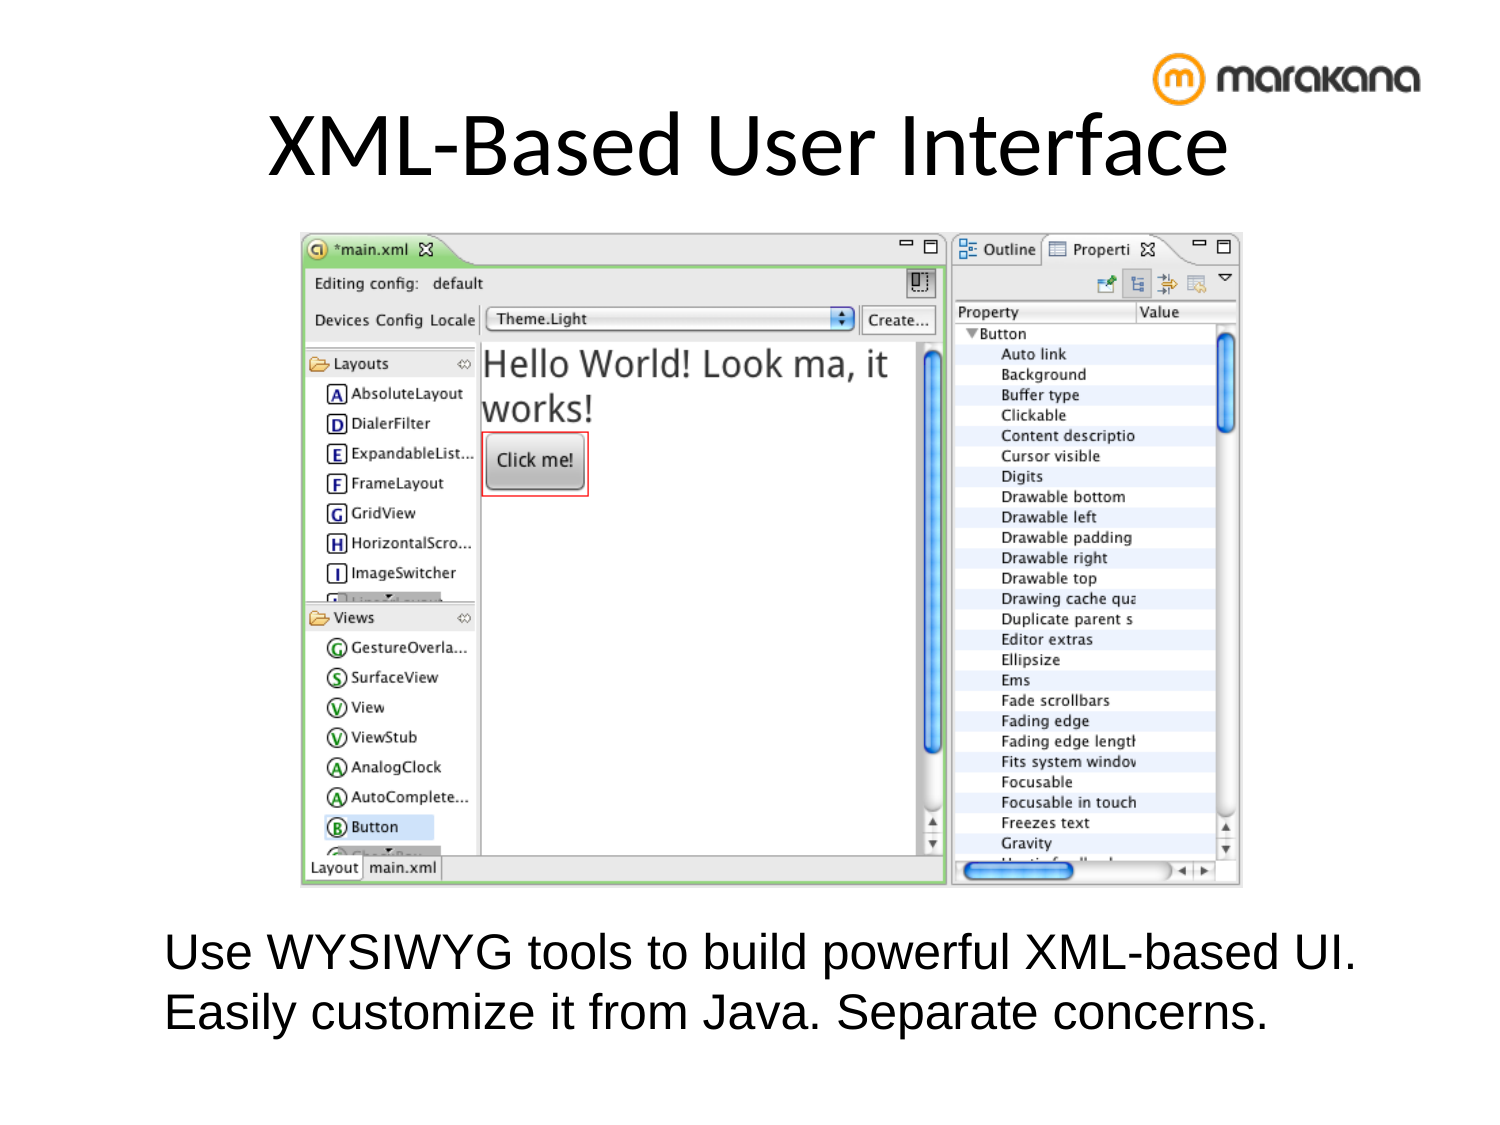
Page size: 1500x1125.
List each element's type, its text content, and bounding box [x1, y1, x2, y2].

text_box Use WYSIWYG tools to build powerful XML-based UI. Easily customize it from Java. Separate concerns. [149, 912, 1388, 1048]
title XML-Based User Interface [75, 45, 1425, 233]
picture [300, 232, 1243, 888]
